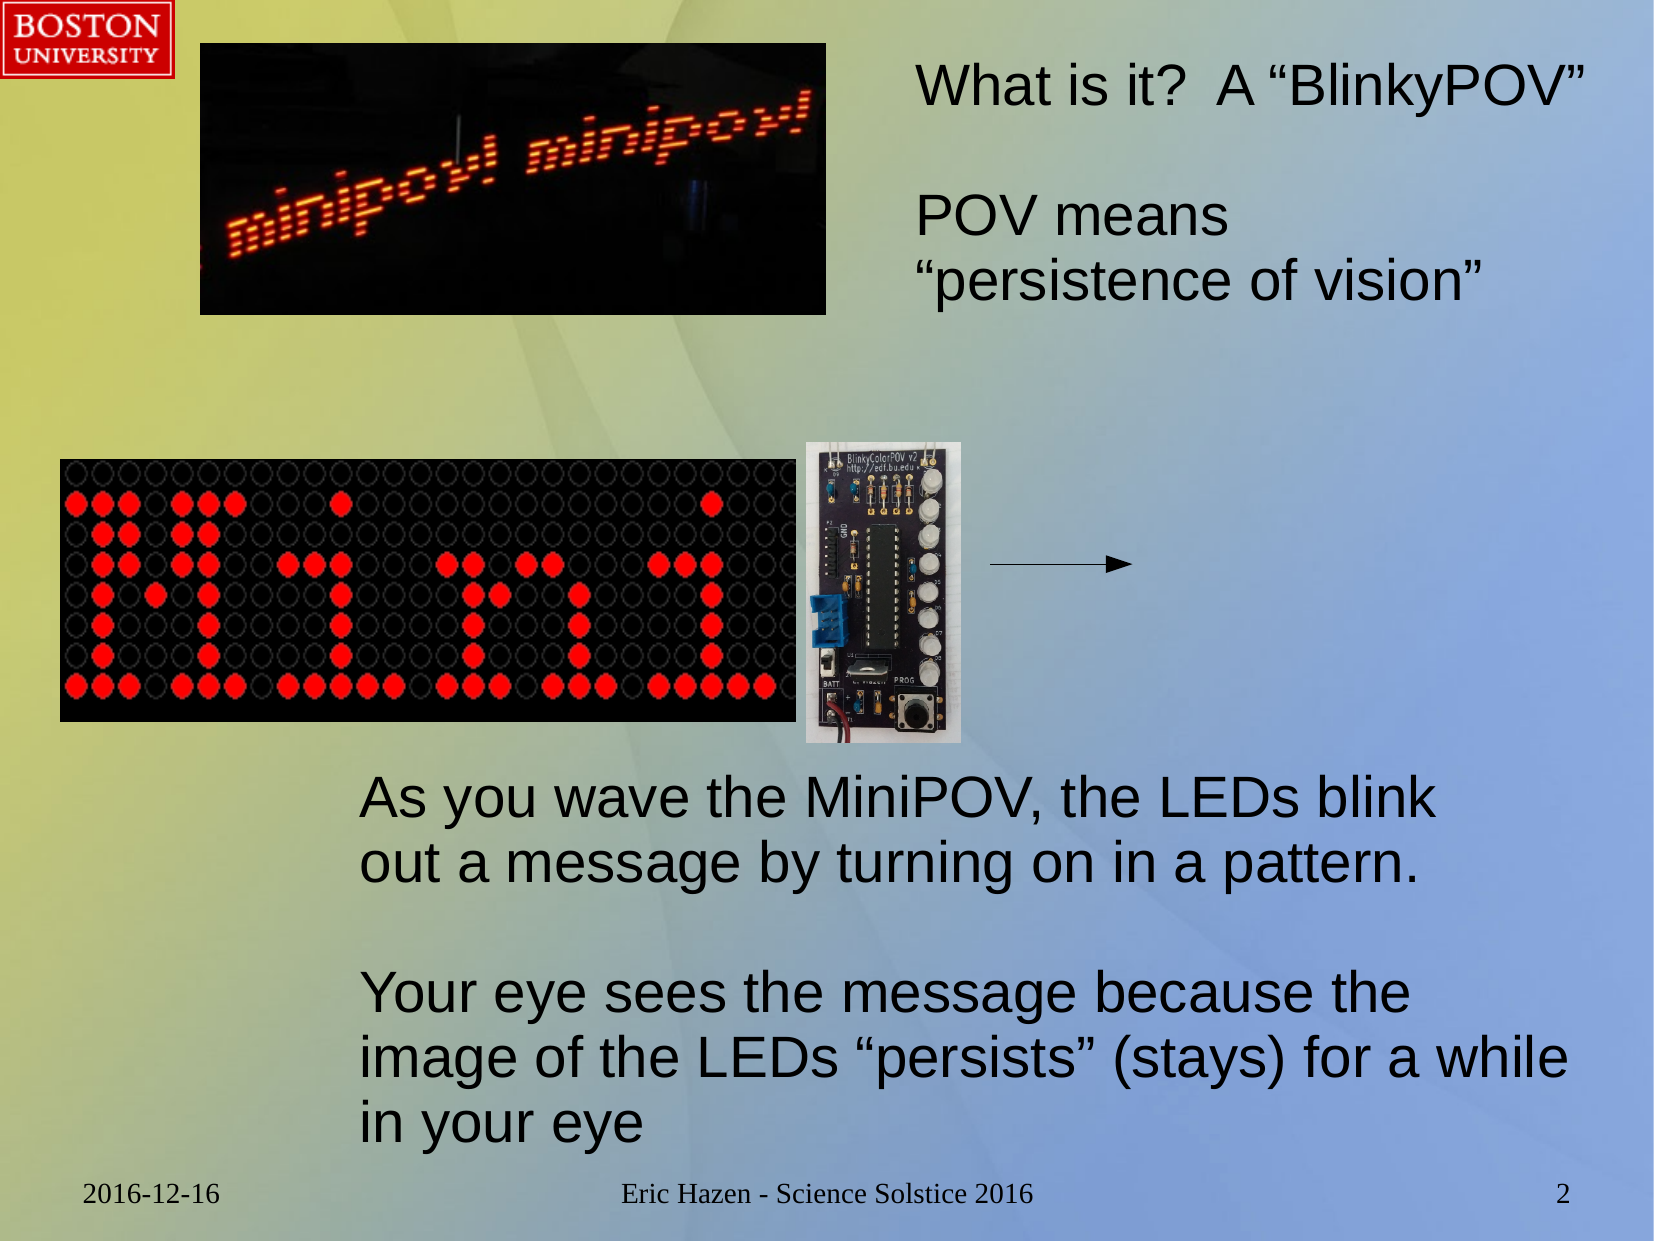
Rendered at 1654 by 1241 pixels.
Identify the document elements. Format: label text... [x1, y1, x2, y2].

picture [0, 0, 1654, 1241]
text_box As you wave the MiniPOV, the LEDs blink out a message by turning on in a pattern. Your eye sees the message because the image of the LEDs “persists” (stays) for a while in your eye [345, 757, 1586, 1164]
text_box What is it? A “BlinkyPOV” POV means “persistence of vision” [900, 45, 1601, 321]
